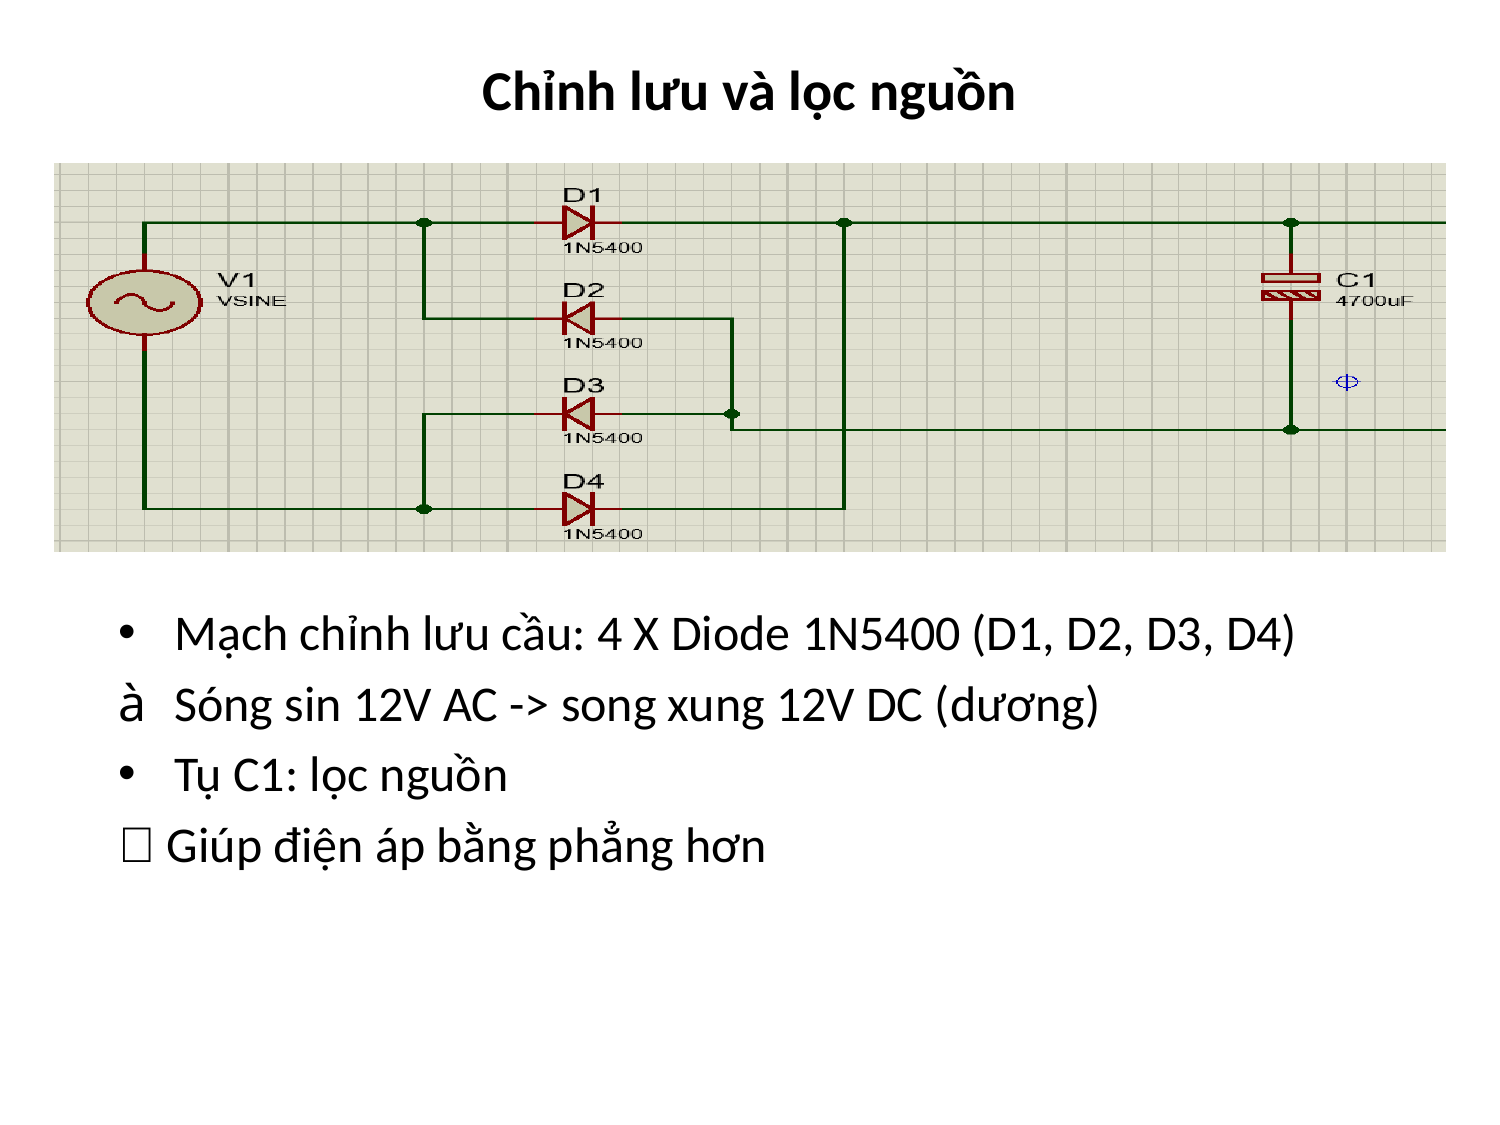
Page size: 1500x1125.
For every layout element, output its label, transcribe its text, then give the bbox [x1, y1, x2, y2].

picture [54, 163, 1446, 552]
list Mạch chỉnh lưu cầu: 4 X Diode 1N5400 (D1, D2, D3, D4) Sóng sin 12V AC -> song xung 12V DC (dương) Tụ C1: lọc nguồn  Giúp điện áp bằng phẳng hơn [103, 599, 1397, 901]
title Chỉnh lưu và lọc nguồn [103, 41, 1397, 134]
